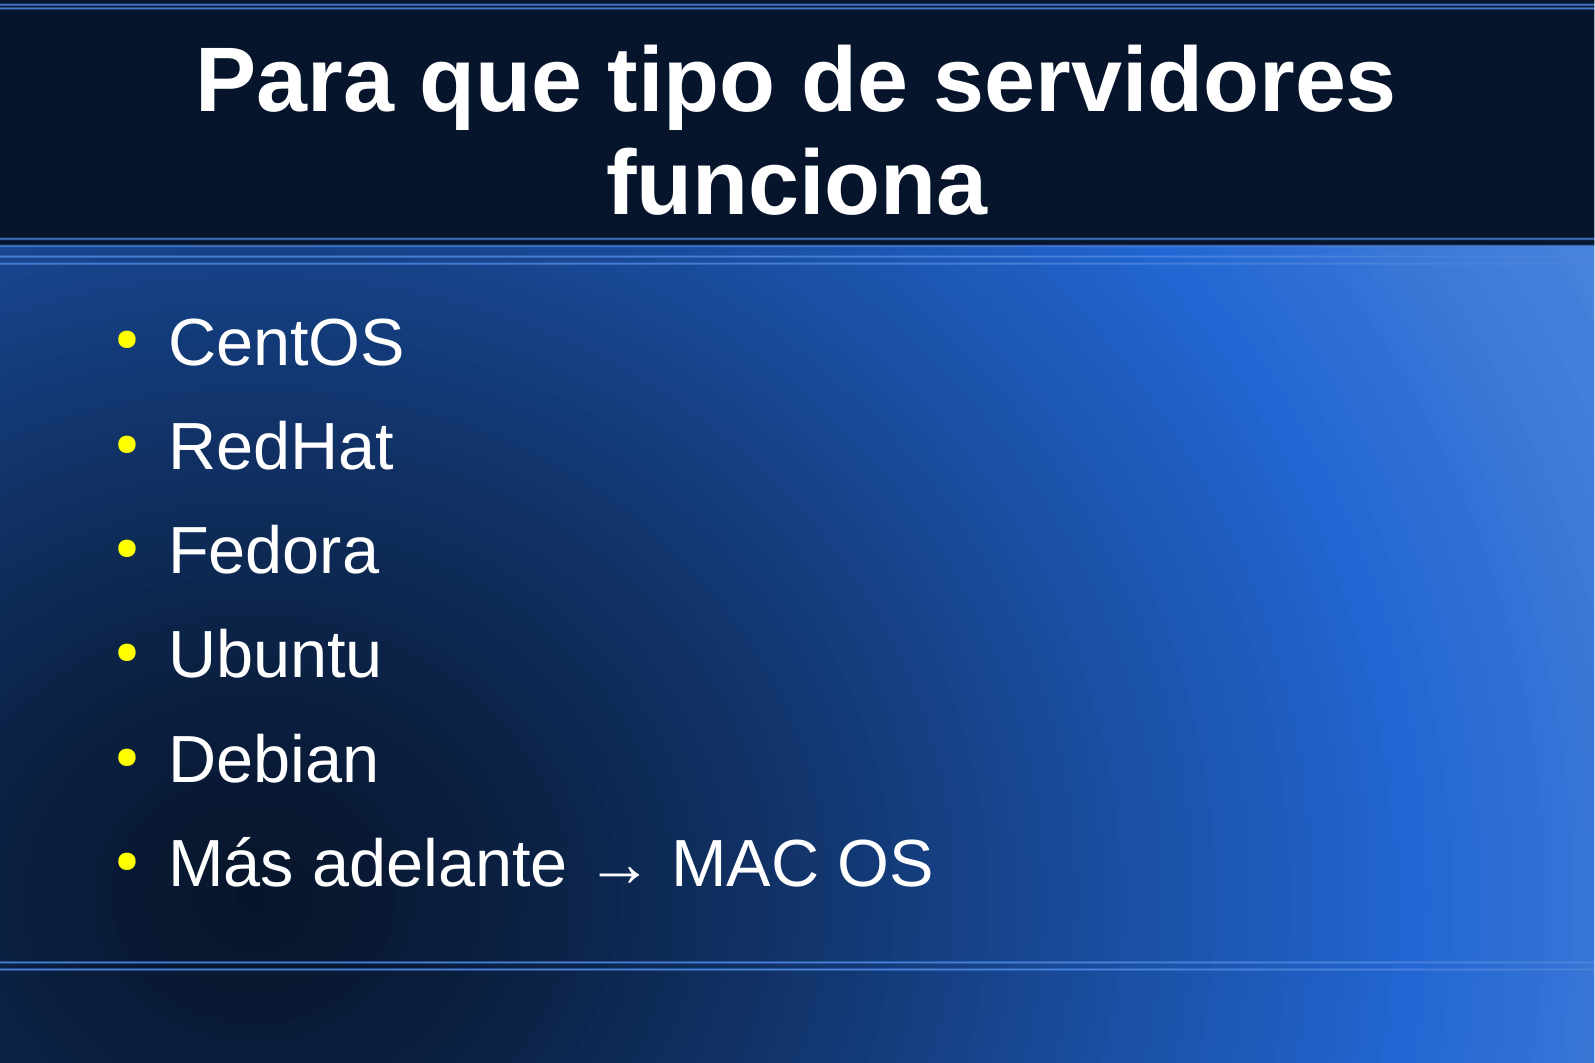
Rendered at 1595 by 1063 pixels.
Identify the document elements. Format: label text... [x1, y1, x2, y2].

title Para que tipo de servidores funciona [79, 28, 1515, 234]
picture [0, 0, 1595, 1063]
list CentOS RedHat Fedora Ubuntu Debian Más adelante → MAC OS [79, 304, 1515, 900]
